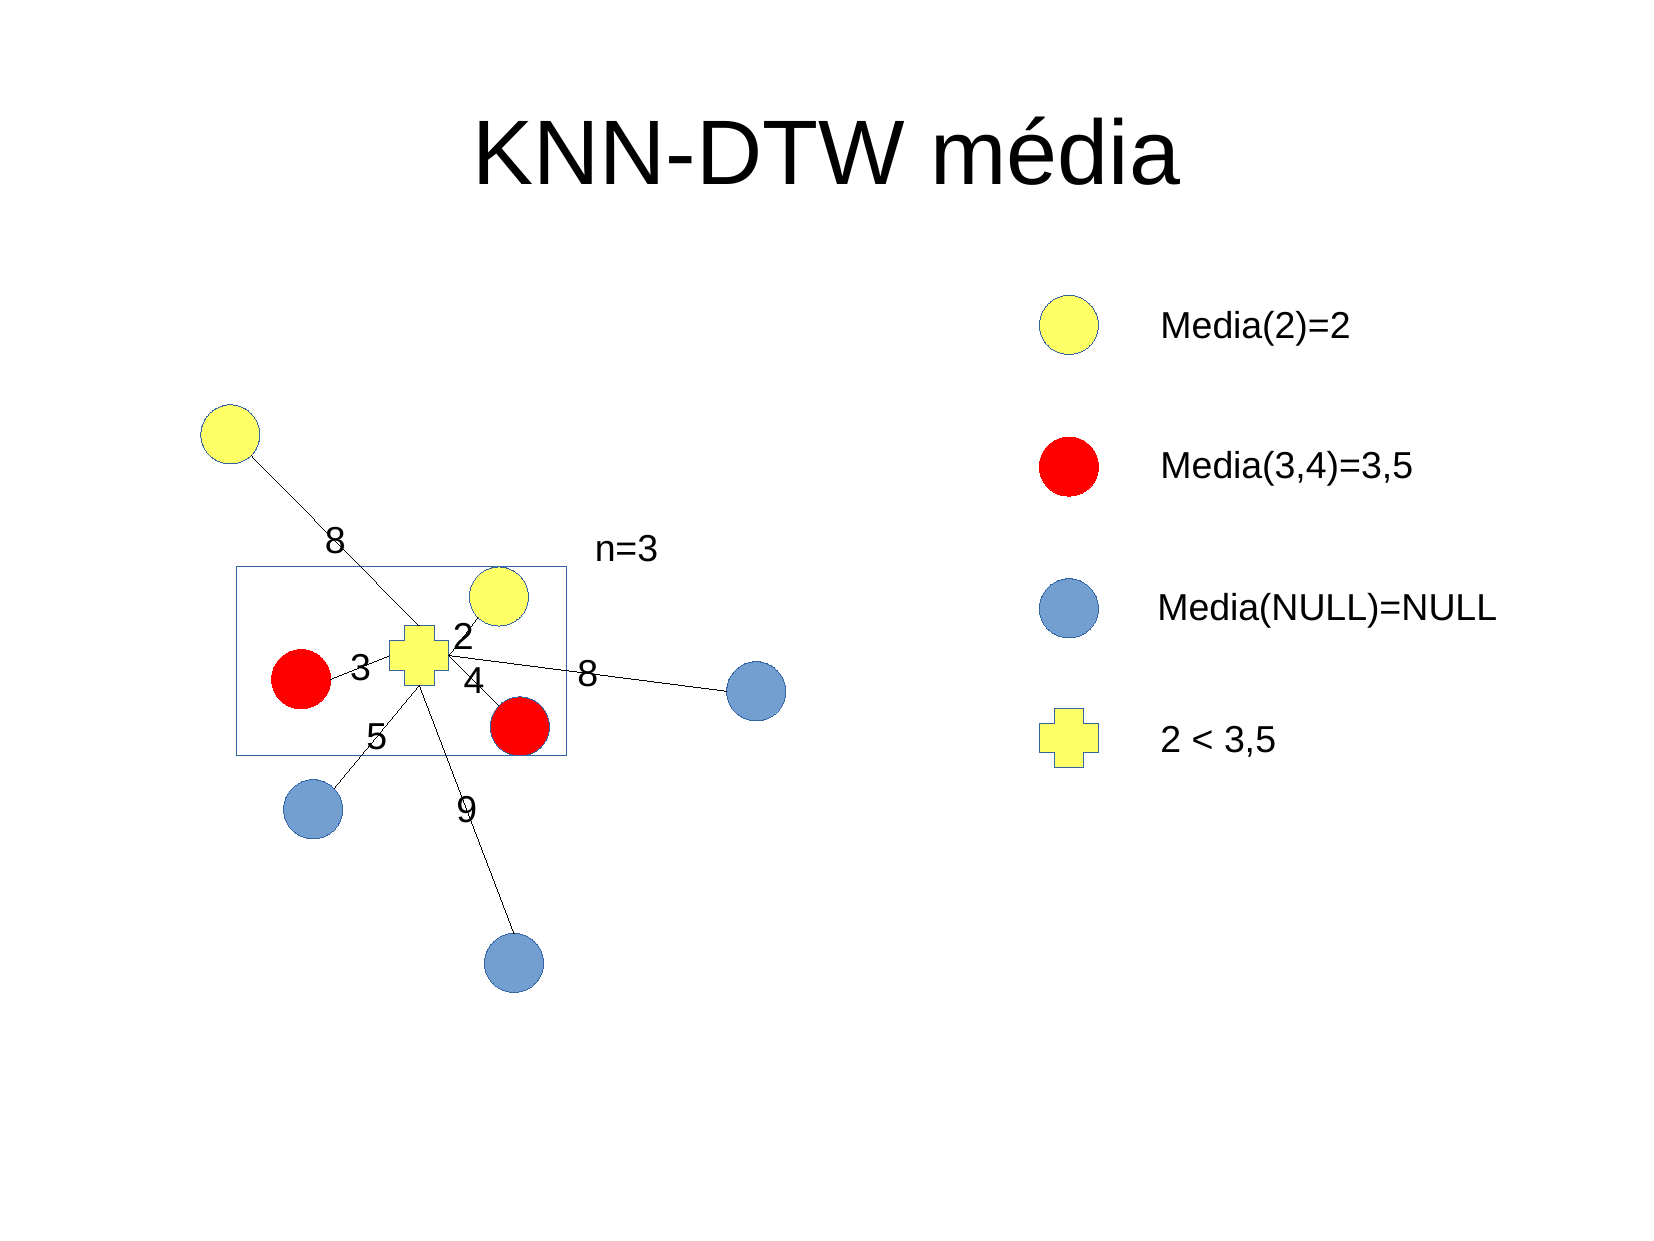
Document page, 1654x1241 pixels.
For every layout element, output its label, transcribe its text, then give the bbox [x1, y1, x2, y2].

text_box [1039, 295, 1099, 355]
text_box [1039, 437, 1099, 497]
text_box [484, 933, 544, 993]
text_box [726, 661, 786, 721]
text_box Media(NULL)=NULL [1142, 578, 1512, 636]
text_box 2 < 3,5 [1145, 710, 1292, 768]
text_box [1039, 708, 1099, 768]
text_box [200, 404, 260, 464]
title KNN-DTW média [82, 49, 1571, 257]
text_box Media(2)=2 [1145, 297, 1366, 355]
text_box [236, 566, 567, 756]
text_box [1039, 578, 1099, 638]
text_box [283, 779, 343, 839]
text_box n=3 [580, 519, 674, 577]
text_box Media(3,4)=3,5 [1145, 437, 1429, 494]
